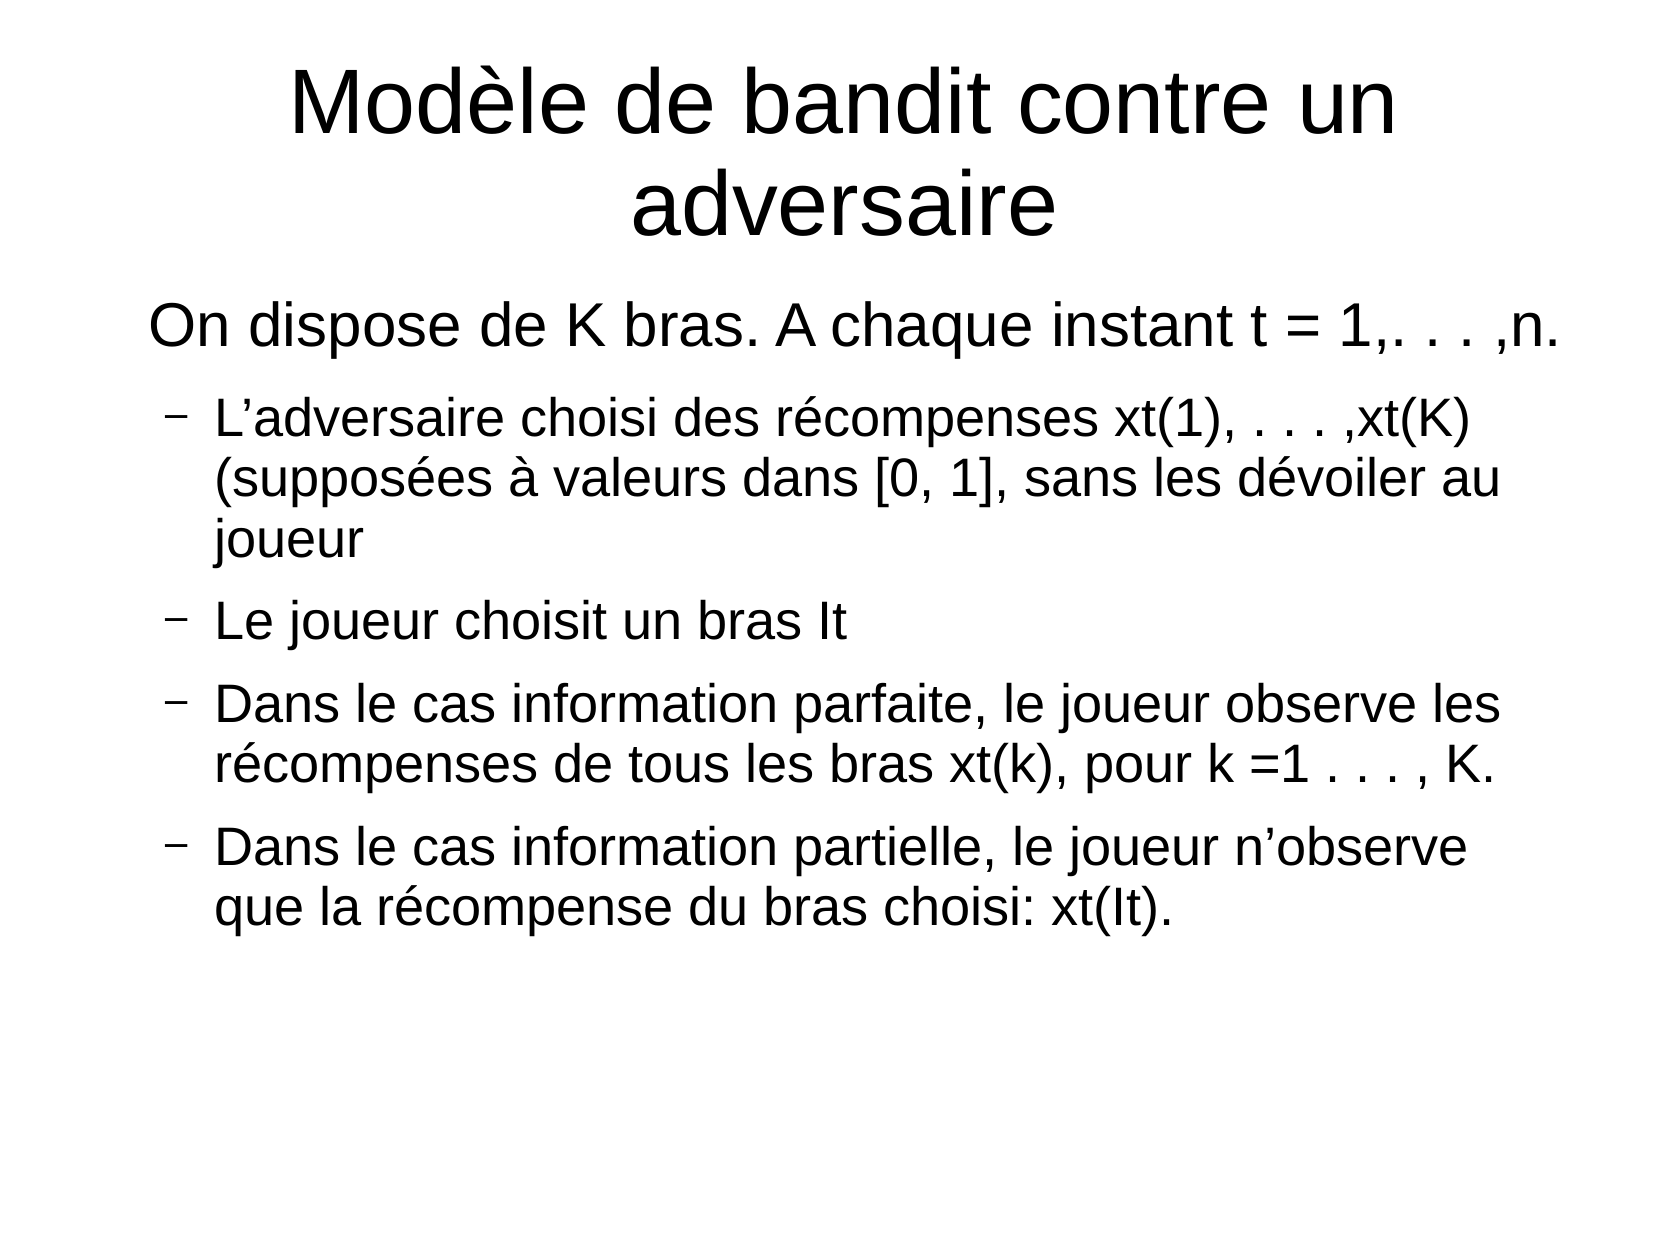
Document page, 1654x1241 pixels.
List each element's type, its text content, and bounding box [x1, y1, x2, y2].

title Modèle de bandit contre un adversaire [82, 49, 1571, 257]
list On dispose de K bras. A chaque instant t = 1,. . . ,n. L’adversaire choisi des récompenses xt(1), . . . ,xt(K) (supposées à valeurs dans [0, 1], sans les dévoiler au joueur Le joueur choisit un bras It Dans le cas information parfaite, le joueur observe les récompenses de tous les bras xt(k), pour k =1 . . . , K. Dans le cas information partielle, le joueur n’observe que la récompense du bras choisi: xt(It). [82, 290, 1571, 1010]
